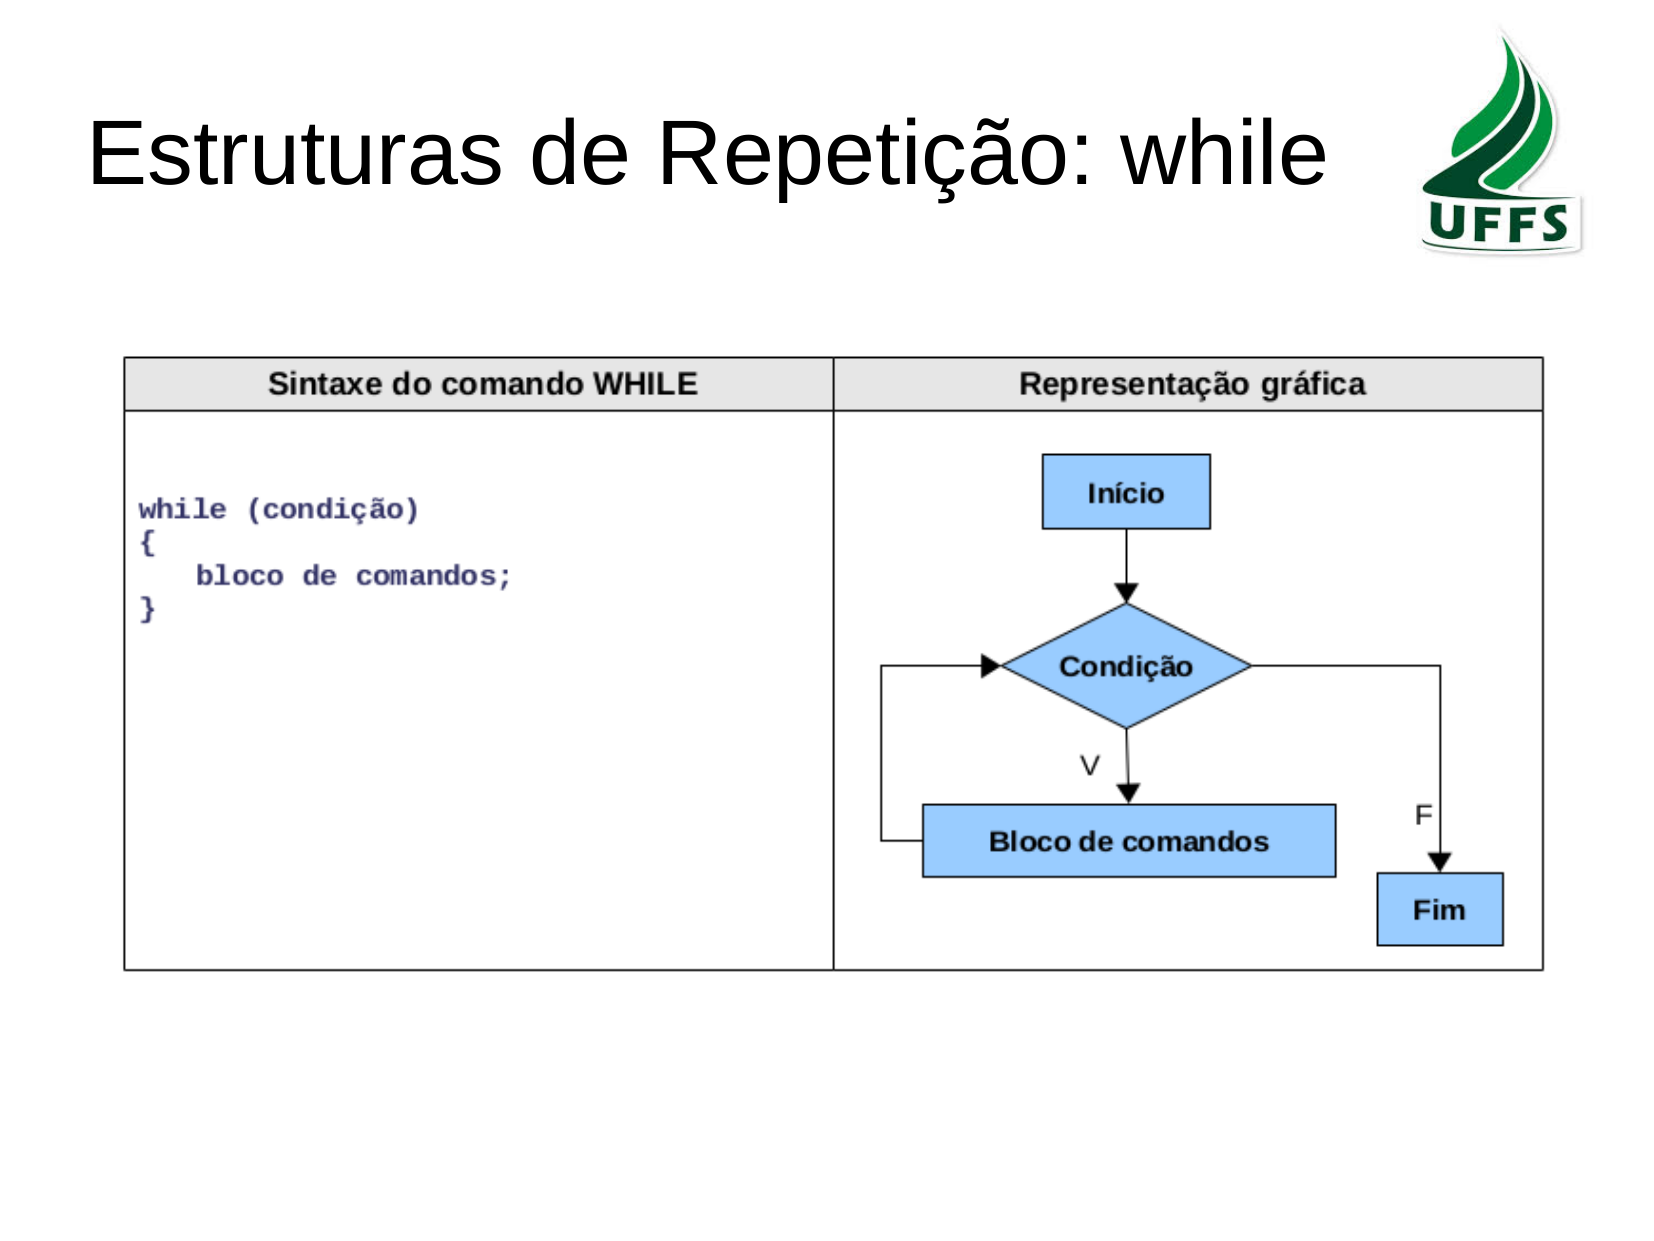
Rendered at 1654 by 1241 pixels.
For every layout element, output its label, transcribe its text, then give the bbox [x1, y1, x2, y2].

picture [82, 298, 1571, 1002]
title Estruturas de Repetição: while [82, 49, 1335, 257]
picture [1381, 20, 1624, 272]
